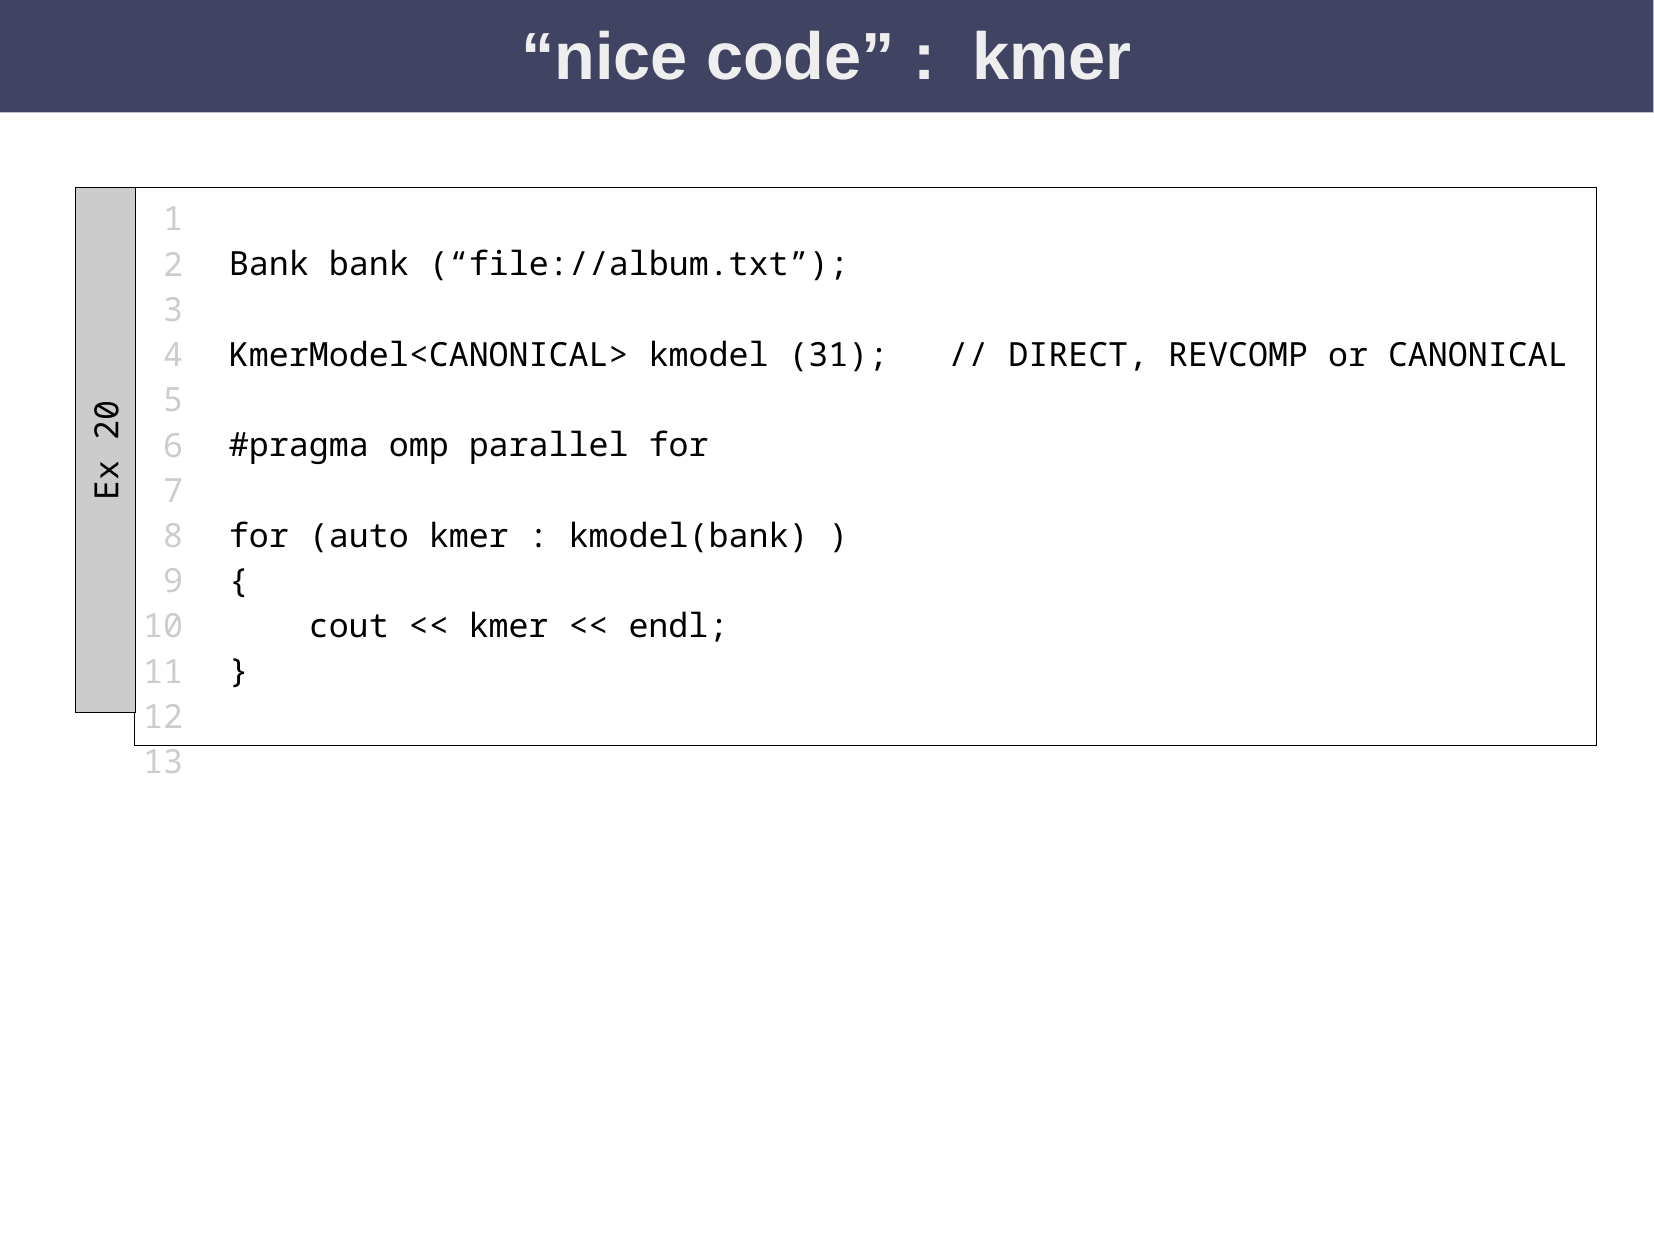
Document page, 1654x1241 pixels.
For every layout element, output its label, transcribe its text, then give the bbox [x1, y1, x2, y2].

text_box 1 2 3 4 5 6 7 8 9 10 11 12 13 [128, 187, 204, 713]
text_box “nice code” : kmer [0, 0, 1654, 113]
text_box Ex 20 [75, 187, 128, 713]
text_box Bank bank (“file://album.txt”); KmerModel<CANONICAL> kmodel (31); // DIRECT, REVCOMP or CANONICAL #pragma omp parallel for for (auto kmer : kmodel(bank) ) { cout << kmer << endl; } [204, 187, 1597, 713]
